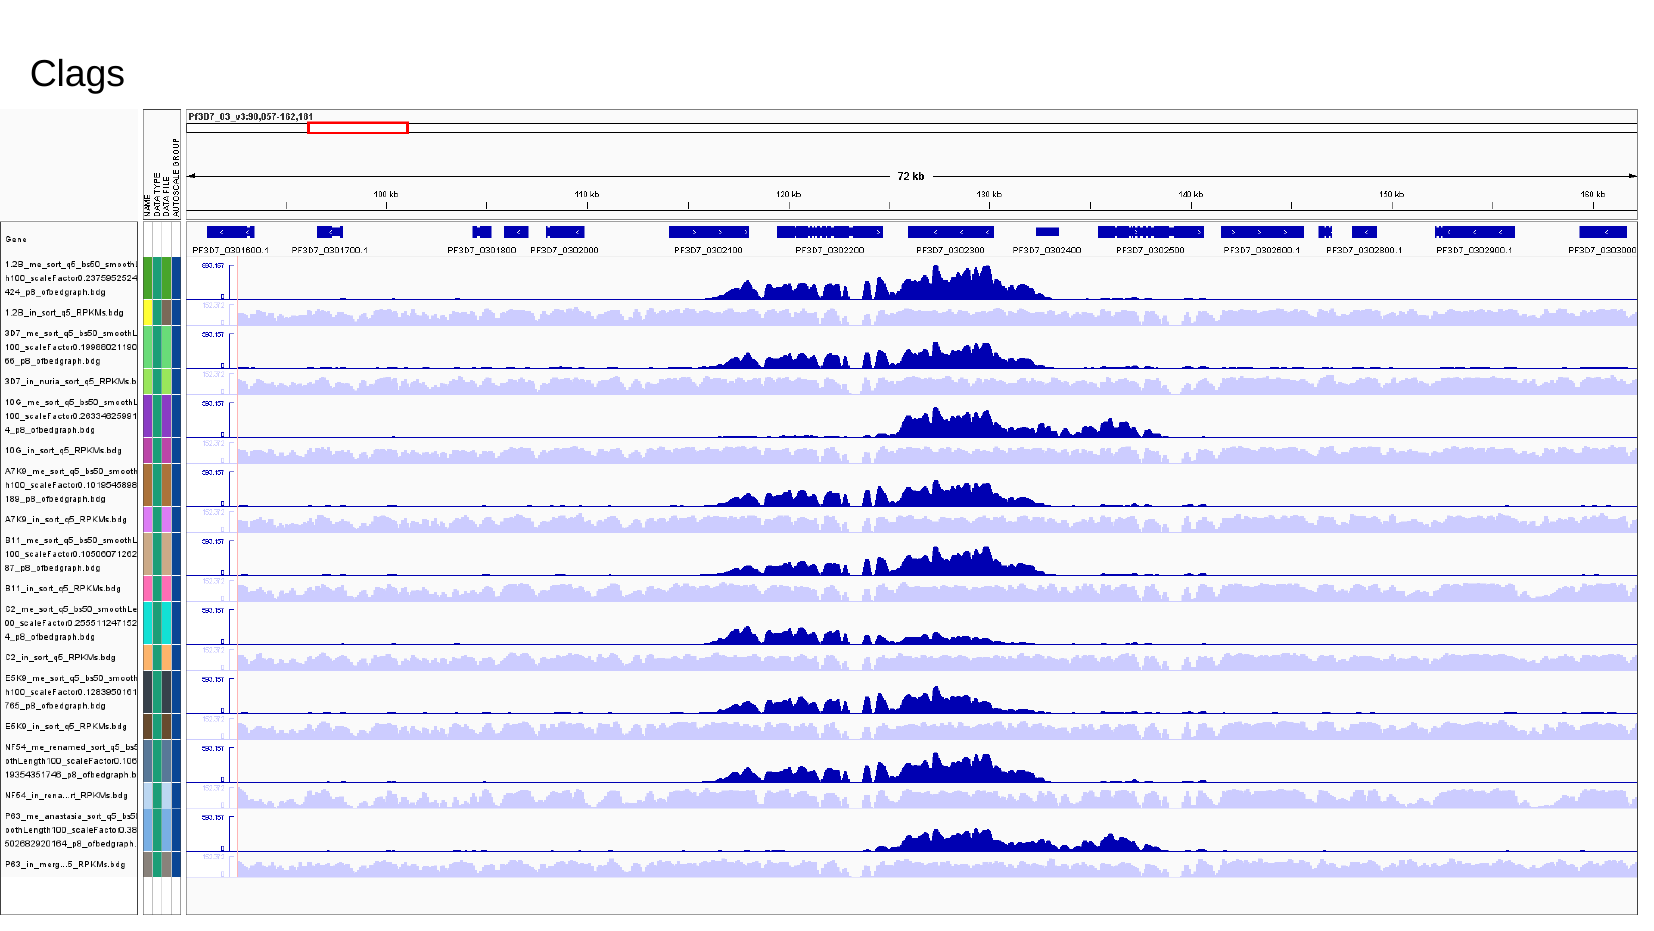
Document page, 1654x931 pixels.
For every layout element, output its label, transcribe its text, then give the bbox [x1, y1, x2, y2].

text_box Clags [15, 45, 151, 114]
picture [0, 109, 1654, 915]
